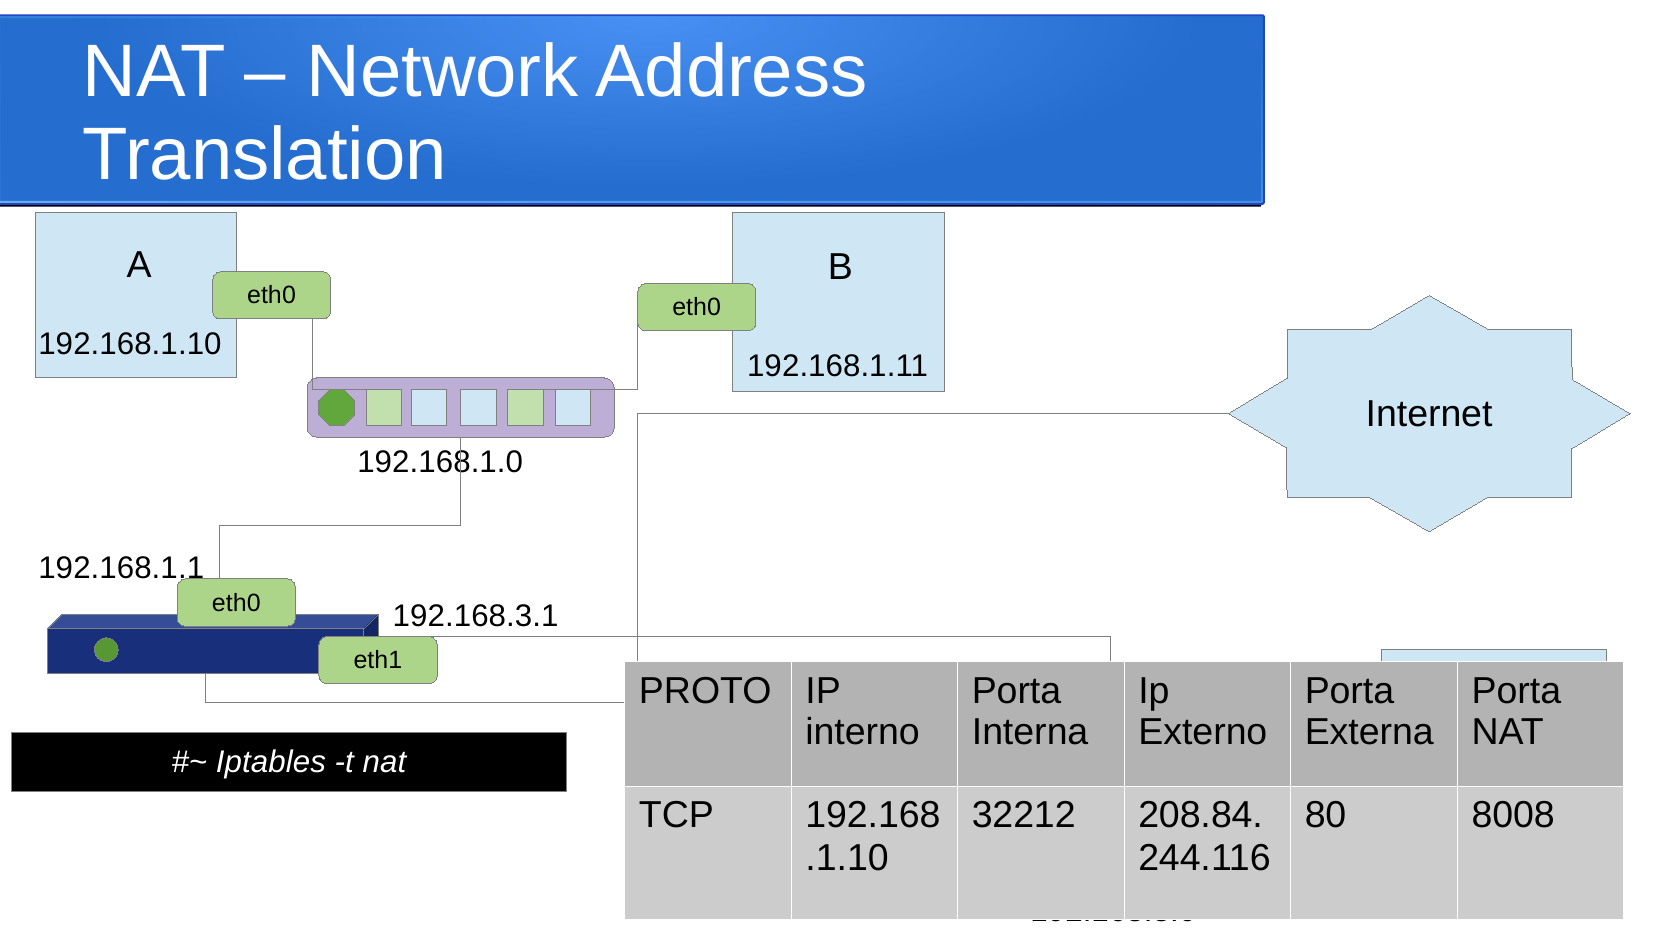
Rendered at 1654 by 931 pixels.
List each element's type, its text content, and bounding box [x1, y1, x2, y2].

text_box A [111, 236, 160, 318]
table_header PROTO [625, 662, 791, 786]
text_box [1381, 649, 1607, 661]
table_header Porta Interna [958, 662, 1124, 786]
text_box 192.168.1.0 [461, 437, 591, 497]
table_header Ip Externo [1125, 662, 1290, 786]
text_box 192.168.1.11 [732, 340, 945, 402]
text_box 192.168.3.0 [1015, 920, 1264, 931]
table_header IP interno [792, 662, 957, 786]
text_box B [813, 238, 864, 296]
text_box 192.168.1.10 [23, 318, 272, 378]
text_box eth0 [177, 578, 296, 627]
text_box eth0 [637, 283, 756, 331]
table_cell 8008 [1458, 787, 1623, 919]
text_box [307, 377, 615, 438]
table_cell 208.84.244.116 [1125, 787, 1290, 919]
table_header Porta Externa [1291, 662, 1457, 786]
text_box [732, 212, 945, 340]
text_box [47, 615, 377, 674]
text_box eth0 [212, 271, 331, 319]
text_box 192.168.1.1 [23, 543, 272, 603]
table_cell TCP [625, 787, 791, 919]
table_cell 80 [1291, 787, 1457, 919]
text_box #~ Iptables -t nat [11, 732, 567, 792]
text_box eth1 [318, 636, 438, 684]
text_box Internet [1228, 295, 1631, 532]
text_box 192.168.1.0 [342, 437, 460, 497]
text_box [35, 212, 237, 318]
table_header Porta NAT [1458, 662, 1623, 786]
table_cell 32212 [958, 787, 1124, 919]
title NAT – Network Address Translation [82, 29, 1235, 196]
text_box 192.168.3.1 [377, 590, 626, 650]
table_cell 192.168.1.10 [792, 787, 957, 919]
